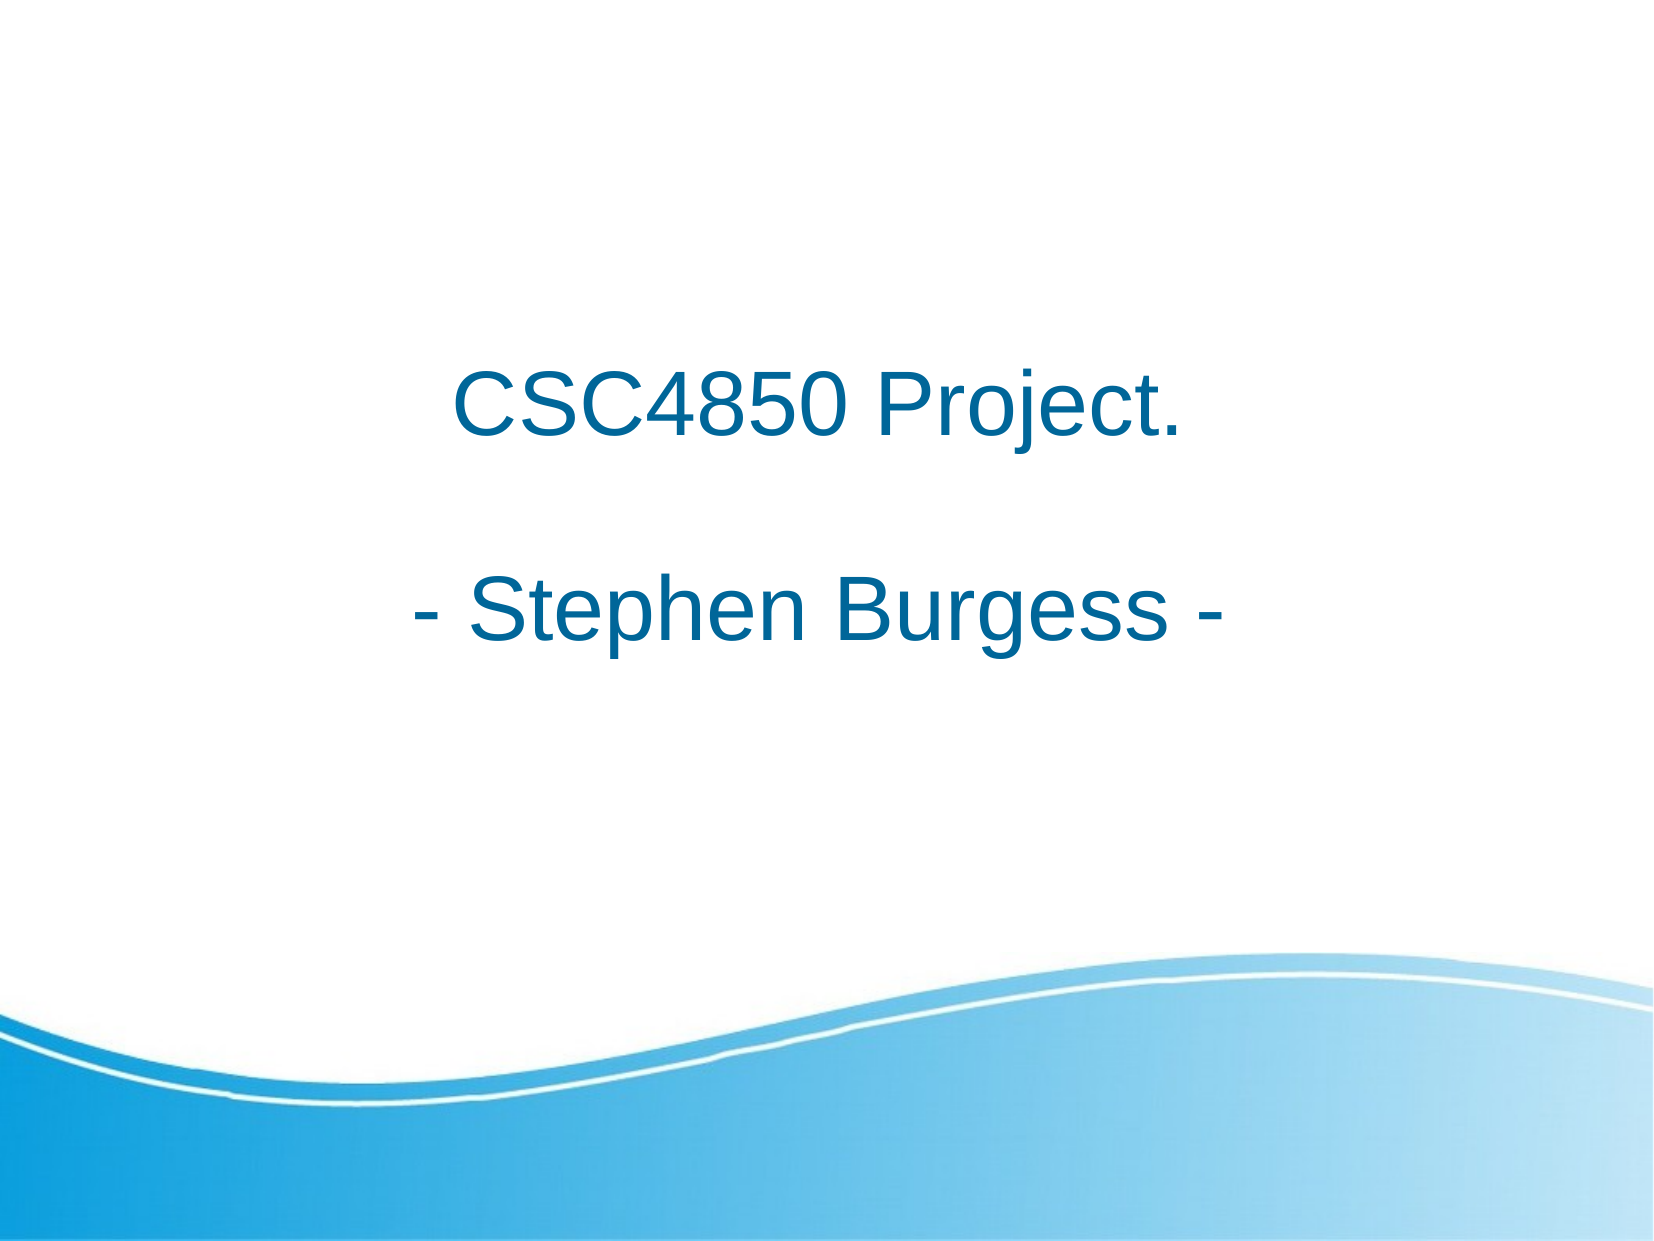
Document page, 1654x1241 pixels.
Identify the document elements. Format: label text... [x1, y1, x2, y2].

picture [0, 952, 1654, 1241]
title CSC4850 Project. - Stephen Burgess - [75, 352, 1564, 661]
